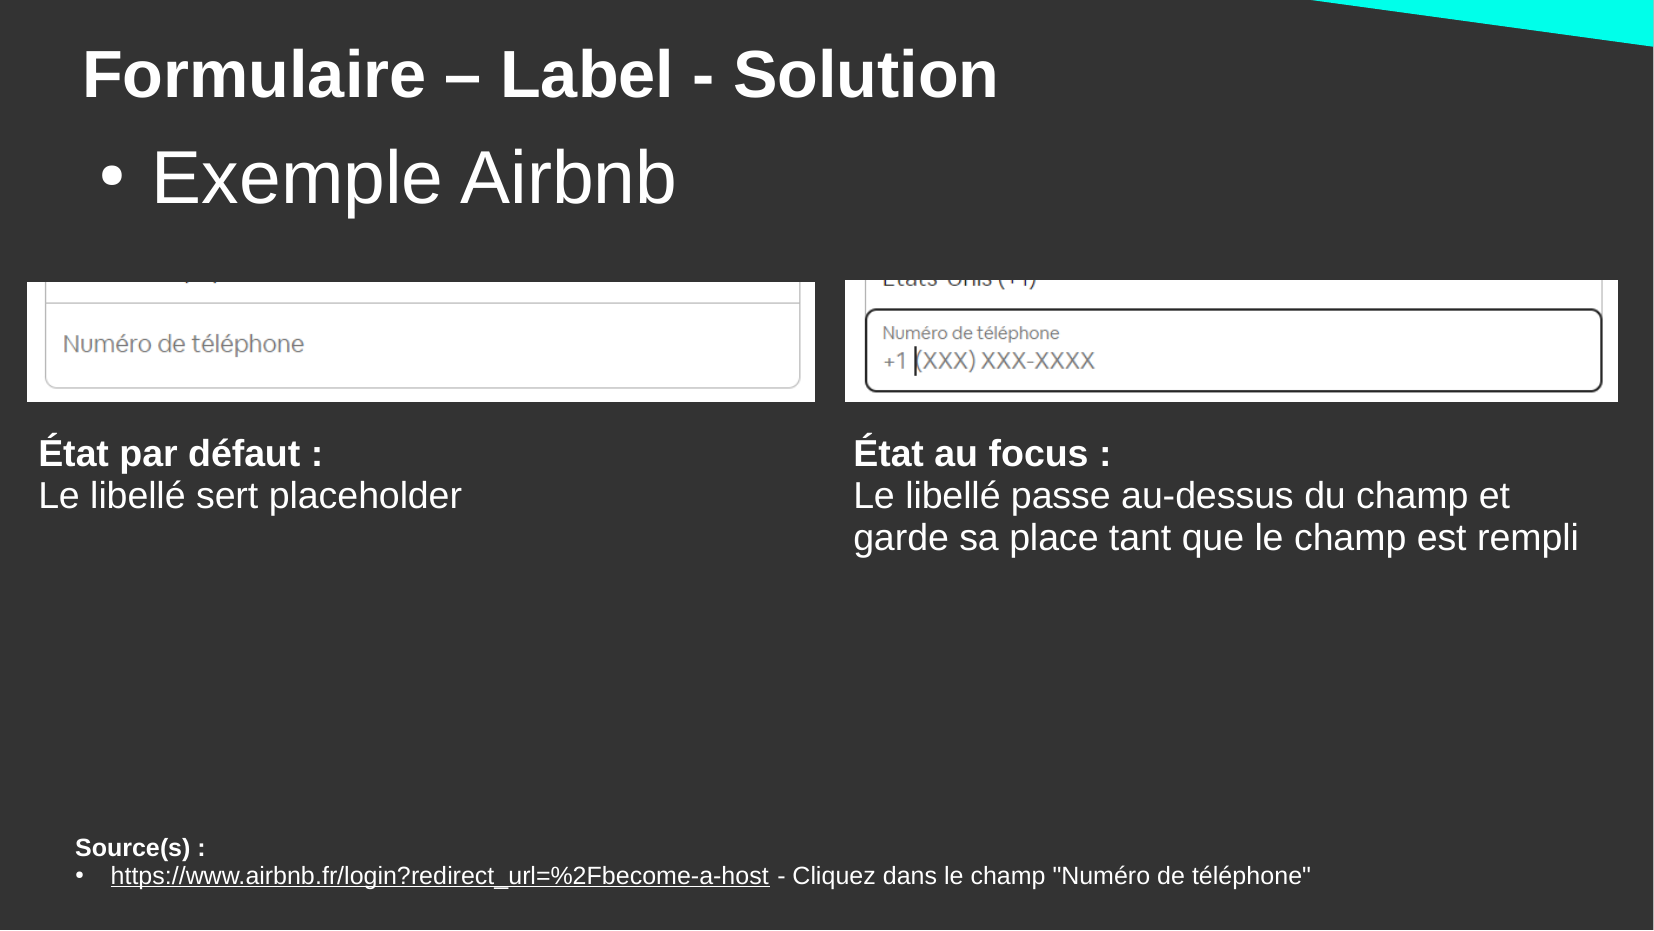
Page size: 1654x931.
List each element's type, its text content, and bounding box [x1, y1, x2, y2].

list Exemple Airbnb [80, 135, 1620, 225]
text_box État au focus : Le libellé passe au-dessus du champ et garde sa place tant que le champ est rempli [838, 424, 1595, 608]
text_box Source(s) : https://www.airbnb.fr/login?redirect_url=%2Fbecome-a-host - Cliquez dans le champ "Numéro de téléphone" [60, 826, 1546, 898]
text_box [1311, 0, 1654, 47]
title Formulaire – Label - Solution [82, 37, 1571, 114]
picture [845, 280, 1618, 402]
picture [27, 282, 815, 402]
text_box État par défaut : Le libellé sert placeholder [23, 424, 734, 566]
